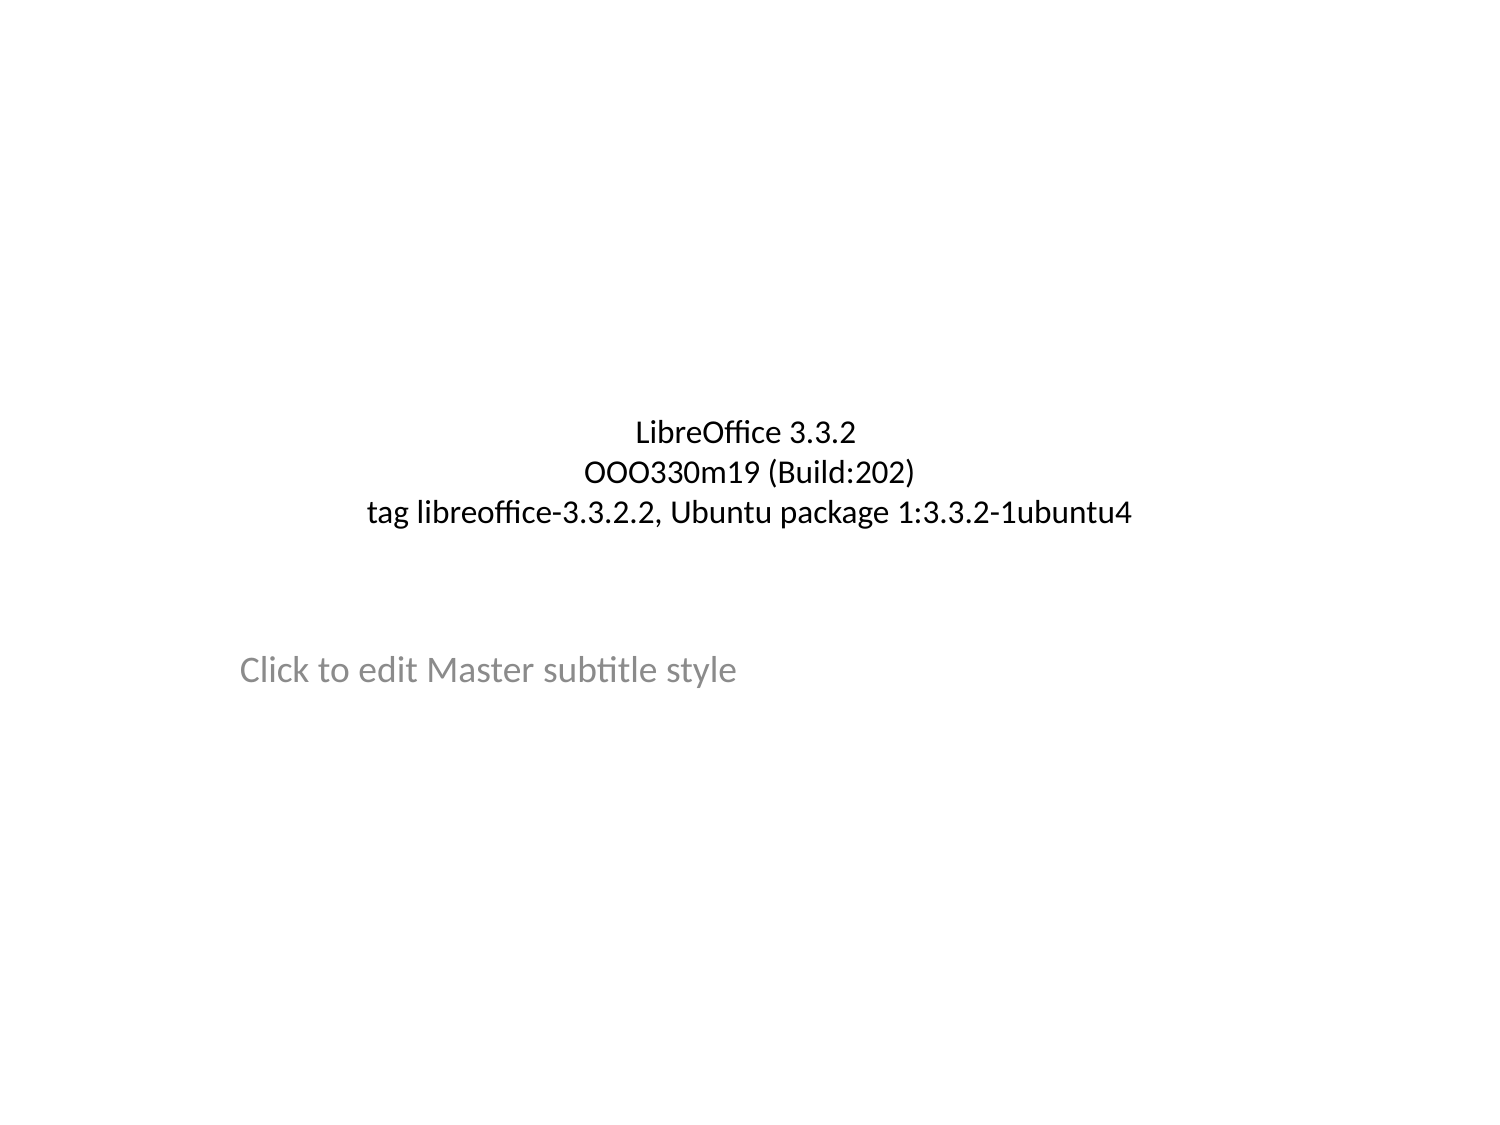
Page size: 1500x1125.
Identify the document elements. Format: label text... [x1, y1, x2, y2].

title LibreOffice 3.3.2 OOO330m19 (Build:202) tag libreoffice-3.3.2.2, Ubuntu package 1:3.3.2-1ubuntu4 [112, 349, 1388, 591]
